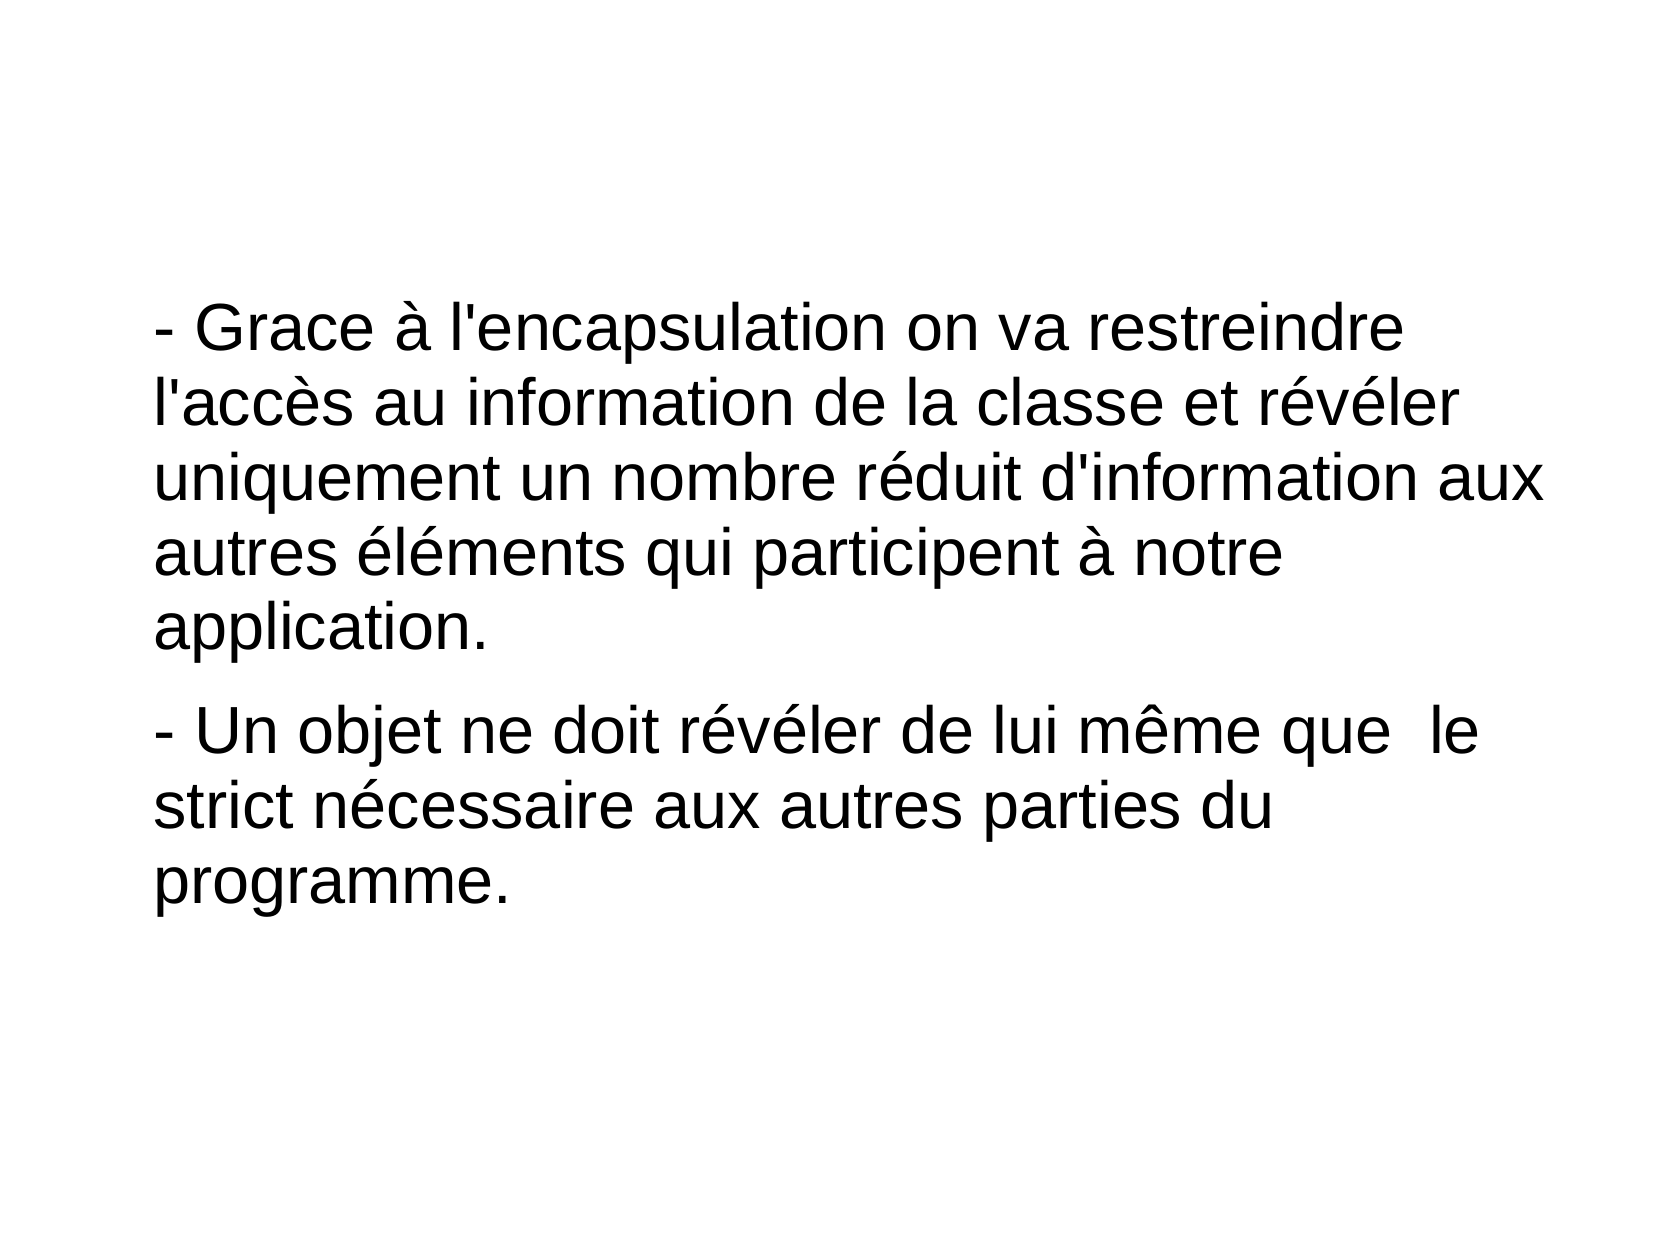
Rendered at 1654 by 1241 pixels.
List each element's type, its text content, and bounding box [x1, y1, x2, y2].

list - Grace à l'encapsulation on va restreindre l'accès au information de la classe et révéler uniquement un nombre réduit d'information aux autres éléments qui participent à notre application. - Un objet ne doit révéler de lui même que le strict nécessaire aux autres parties du programme. [82, 290, 1571, 1109]
